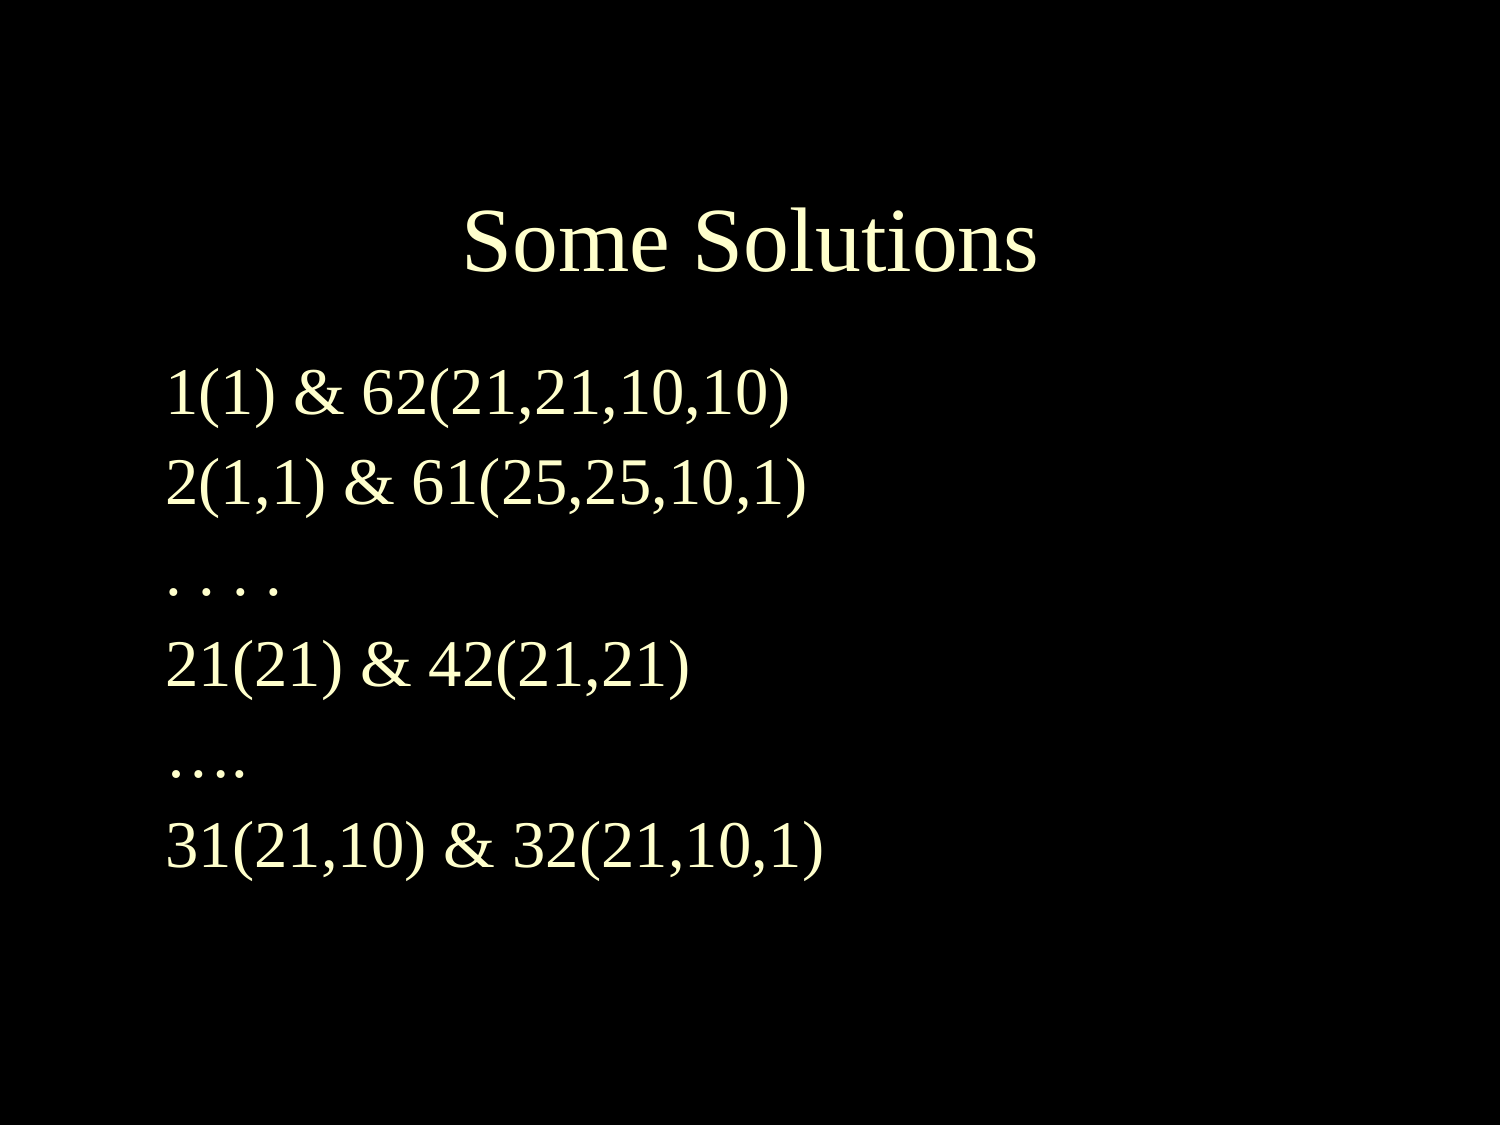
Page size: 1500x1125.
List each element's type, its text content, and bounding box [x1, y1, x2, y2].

title Some Solutions [22, 145, 1480, 336]
list 1(1) & 62(21,21,10,10) 2(1,1) & 61(25,25,10,1) . . . . 21(21) & 42(21,21) …. 31(21,10) & 32(21,10,1) [150, 347, 1482, 1026]
